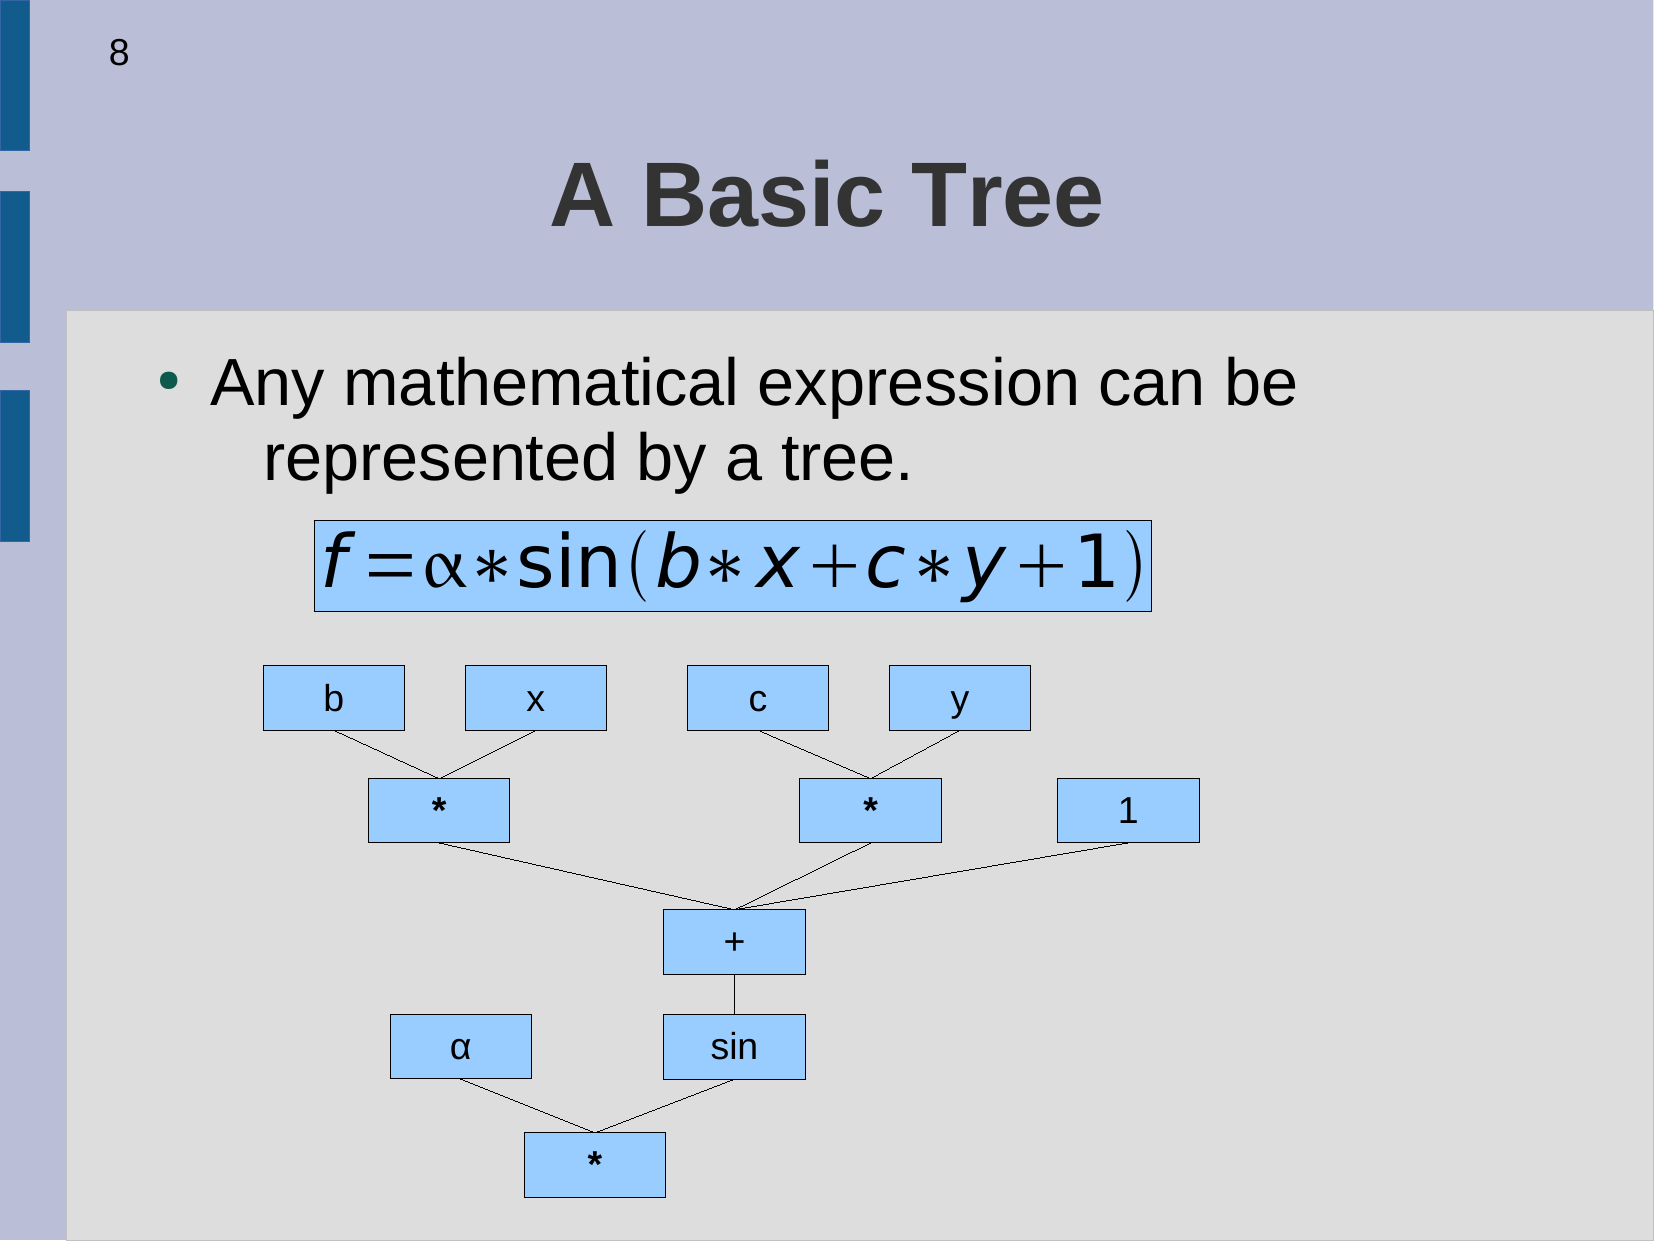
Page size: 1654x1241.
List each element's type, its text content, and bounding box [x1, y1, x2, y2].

text_box α [390, 1014, 532, 1079]
text_box b [263, 665, 405, 731]
chart [314, 520, 1152, 612]
text_box * [524, 1132, 666, 1198]
text_box x [465, 665, 607, 731]
text_box + [663, 909, 806, 975]
text_box c [687, 665, 829, 731]
text_box * [368, 778, 510, 843]
text_box <number> [94, 23, 295, 97]
text_box y [889, 665, 1031, 731]
text_box 1 [1057, 778, 1200, 843]
text_box sin [663, 1014, 806, 1080]
text_box * [799, 778, 942, 843]
title A Basic Tree [121, 91, 1534, 299]
list Any mathematical expression can be represented by a tree. [121, 344, 1534, 1127]
